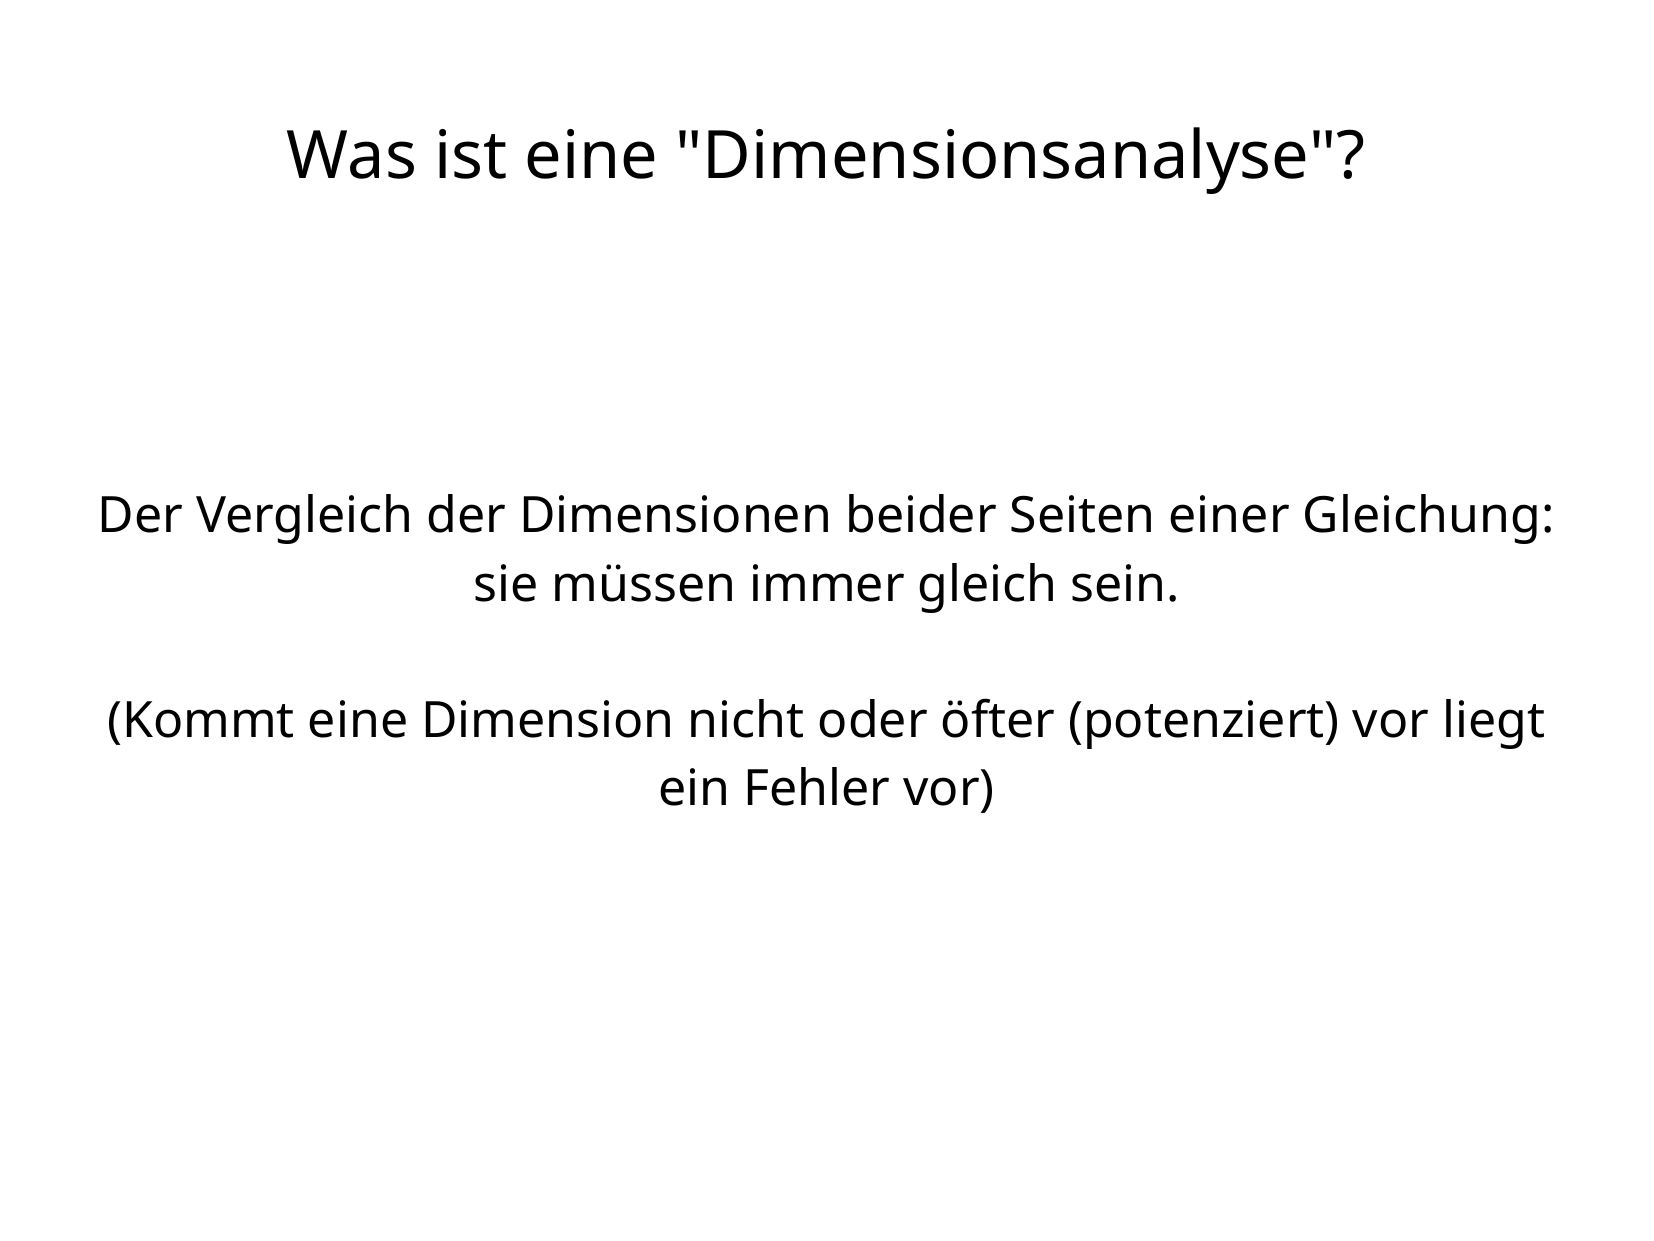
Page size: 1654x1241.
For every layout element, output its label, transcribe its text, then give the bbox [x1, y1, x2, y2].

title Was ist eine "Dimensionsanalyse"? [82, 49, 1571, 257]
subtitle Der Vergleich der Dimensionen beider Seiten einer Gleichung: sie müssen immer gleich sein. (Kommt eine Dimension nicht oder öfter (potenziert) vor liegt ein Fehler vor) [82, 290, 1571, 1010]
